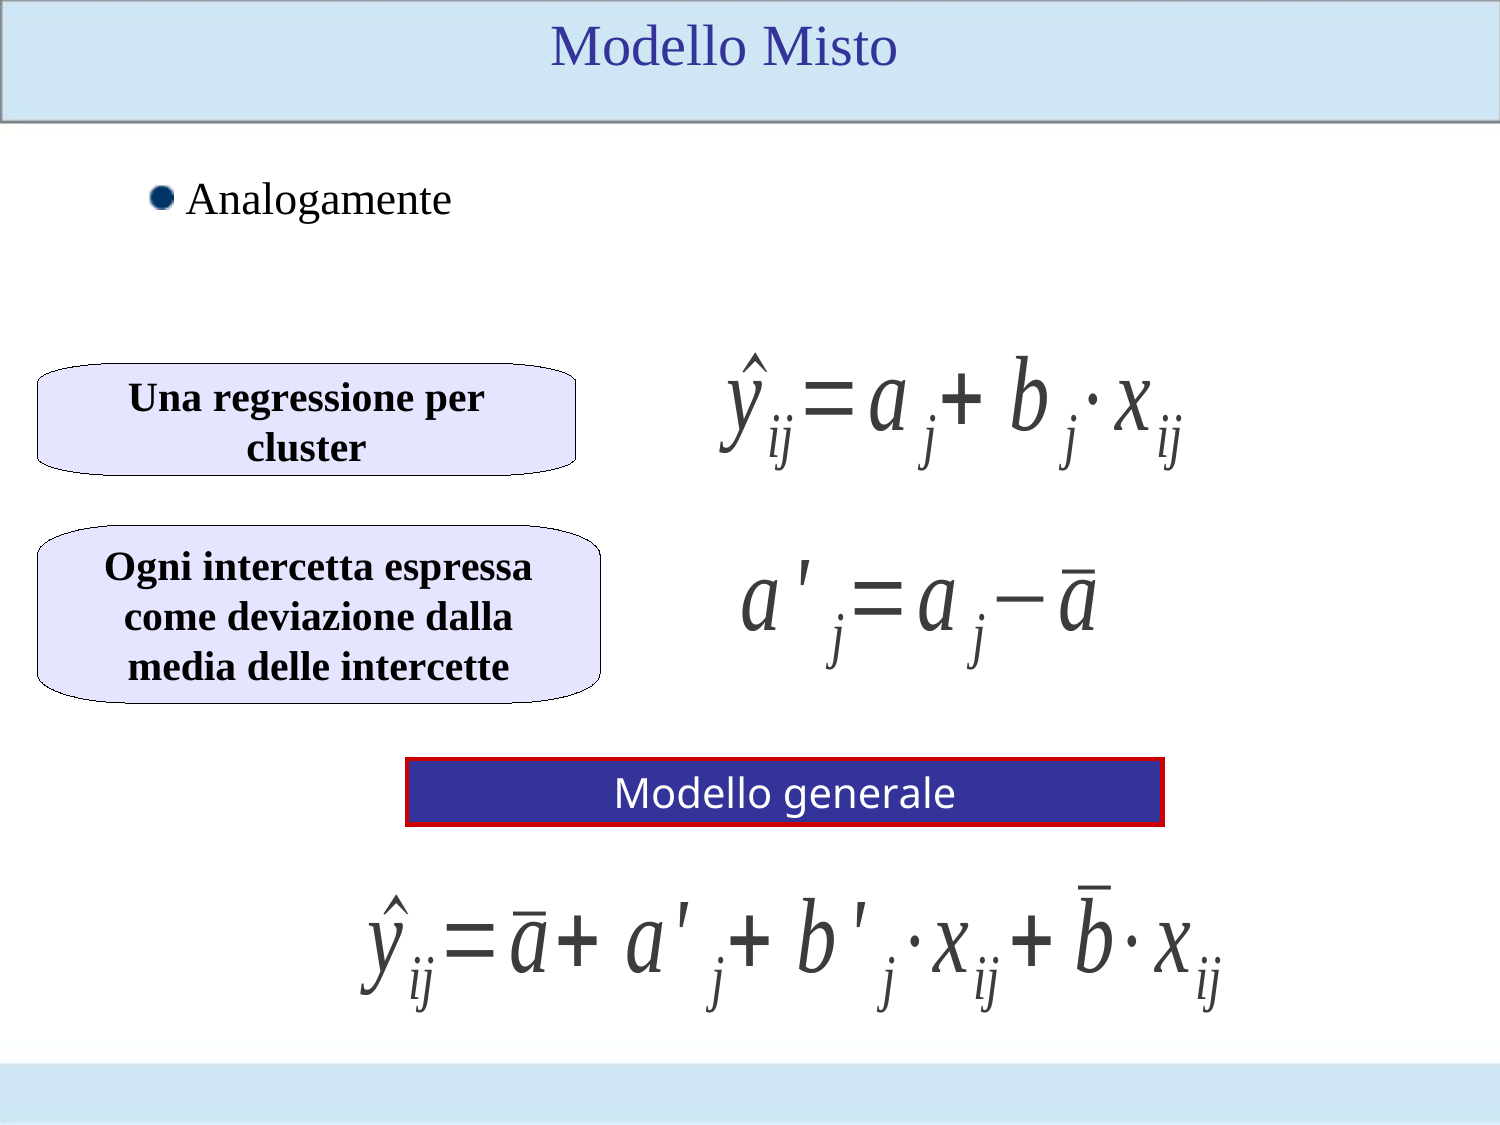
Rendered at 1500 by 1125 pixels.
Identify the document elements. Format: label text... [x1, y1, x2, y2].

text_box Una regressione per cluster [37, 363, 576, 476]
title Modello Misto [49, 0, 1400, 136]
picture [0, 0, 1500, 1125]
text_box Modello generale [407, 759, 1163, 825]
chart [337, 878, 1240, 1013]
chart [696, 337, 1201, 472]
text_box Analogamente [132, 161, 1377, 232]
chart [720, 536, 1118, 671]
text_box Ogni intercetta espressa come deviazione dalla media delle intercette [37, 525, 601, 704]
